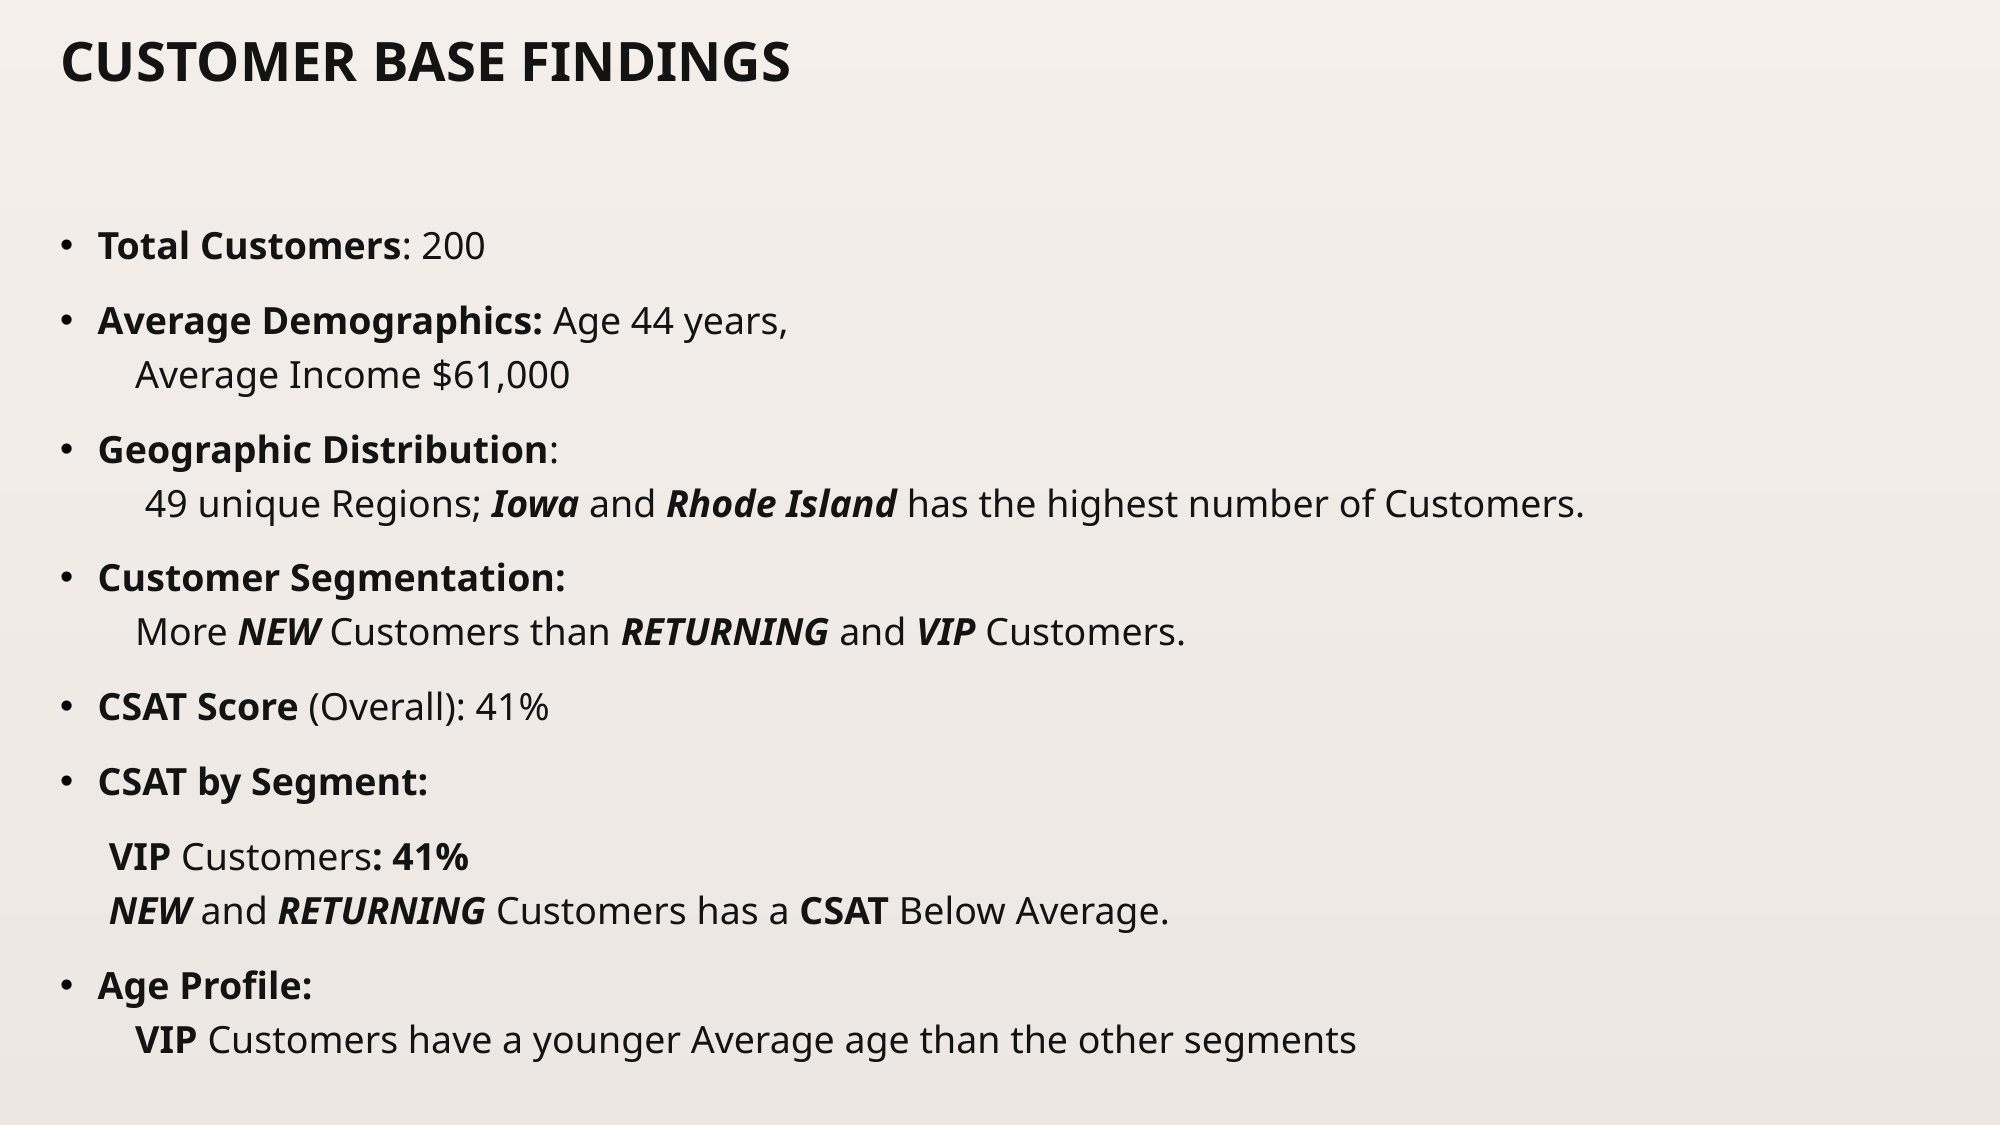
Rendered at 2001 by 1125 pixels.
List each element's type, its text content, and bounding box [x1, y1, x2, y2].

list Total Customers: 200 Average Demographics: Age 44 years, Average Income $61,000 Geographic Distribution: 49 unique Regions; Iowa and Rhode Island has the highest number of Customers. Customer Segmentation: More NEW Customers than RETURNING and VIP Customers. CSAT Score (Overall): 41% CSAT by Segment: VIP Customers: 41% NEW and RETURNING Customers has a CSAT Below Average. Age Profile: VIP Customers have a younger Average age than the other segments [45, 205, 1901, 1125]
title CUSTOMER BASE FINDINGS [45, 26, 1901, 101]
